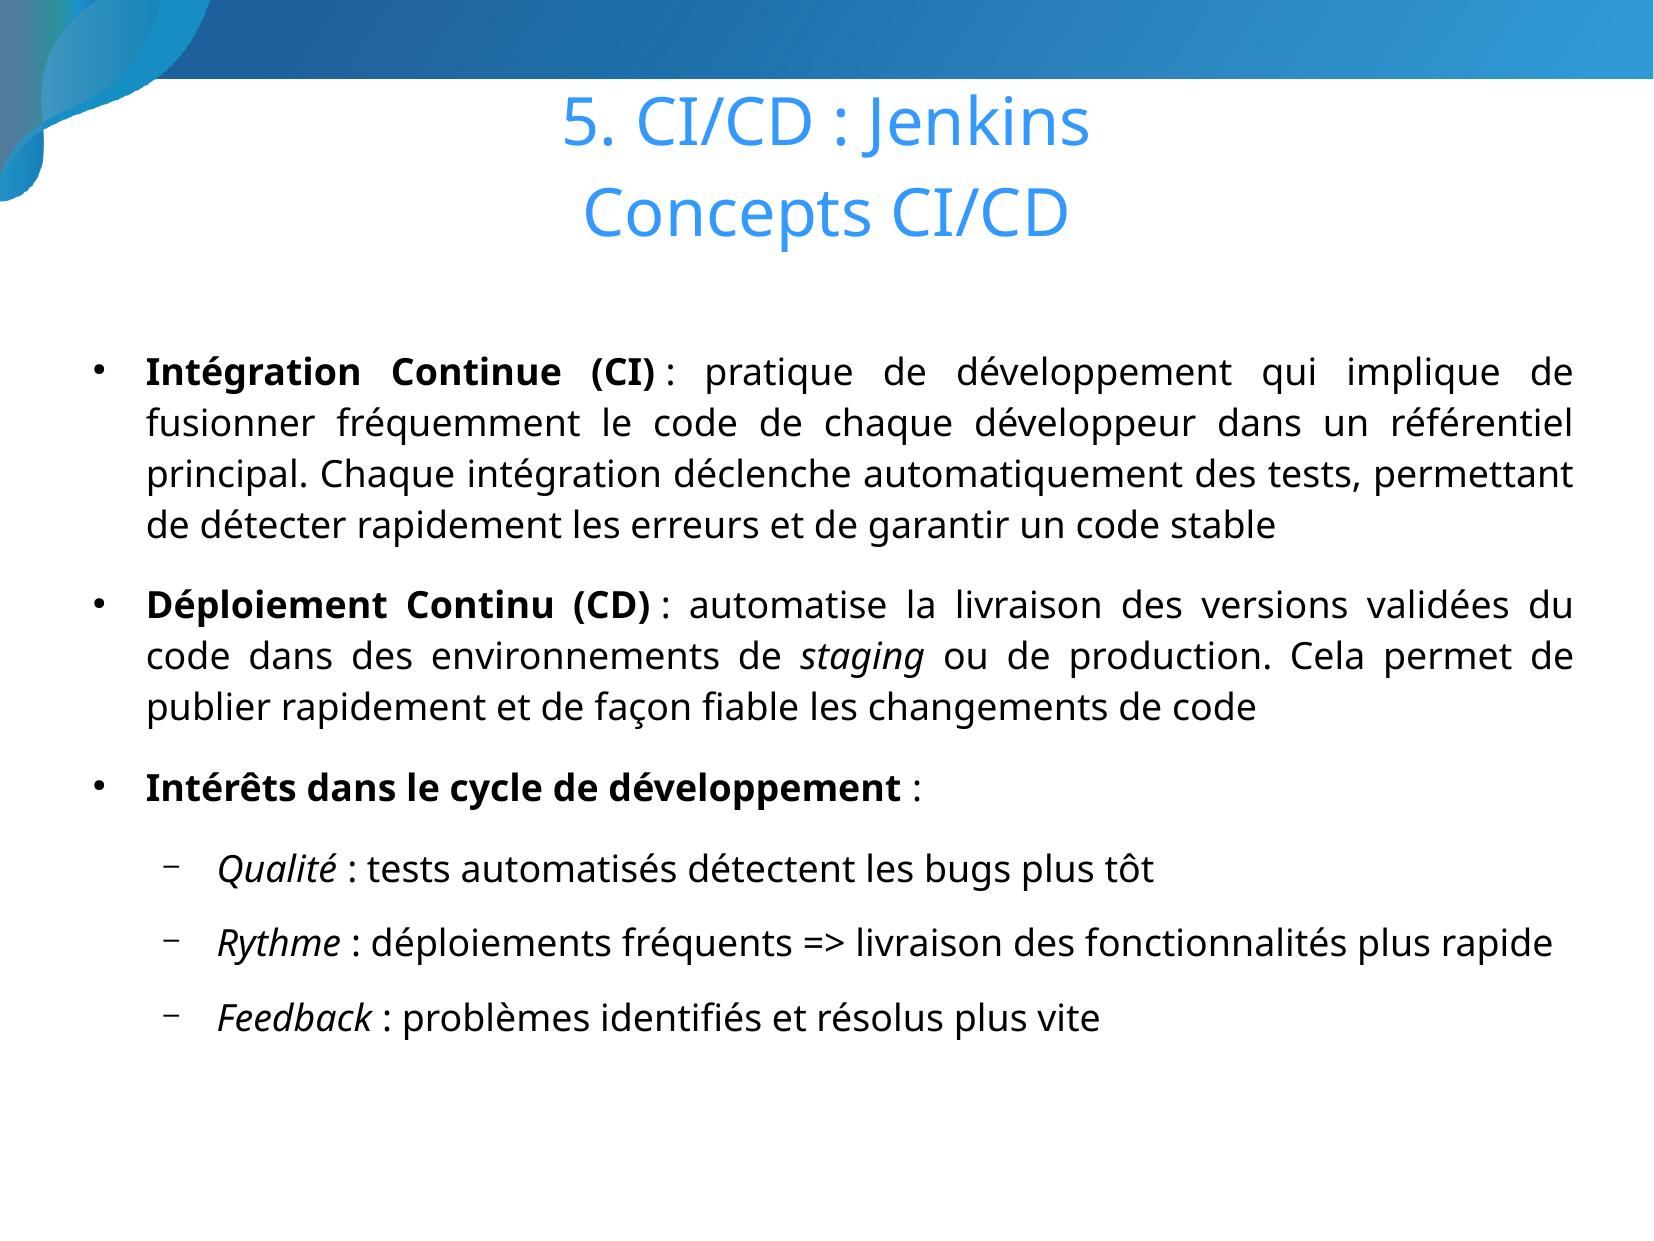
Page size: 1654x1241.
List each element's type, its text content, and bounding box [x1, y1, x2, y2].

picture [0, 0, 1654, 1241]
list Intégration Continue (CI) : pratique de développement qui implique de fusionner fréquemment le code de chaque développeur dans un référentiel principal. Chaque intégration déclenche automatiquement des tests, permettant de détecter rapidement les erreurs et de garantir un code stable Déploiement Continu (CD) : automatise la livraison des versions validées du code dans des environnements de staging ou de production. Cela permet de publier rapidement et de façon fiable les changements de code Intérêts dans le cycle de développement : Qualité : tests automatisés détectent les bugs plus tôt Rythme : déploiements fréquents => livraison des fonctionnalités plus rapide Feedback : problèmes identifiés et résolus plus vite [75, 263, 1576, 1124]
title 5. CI/CD : Jenkins Concepts CI/CD [82, 68, 1571, 261]
